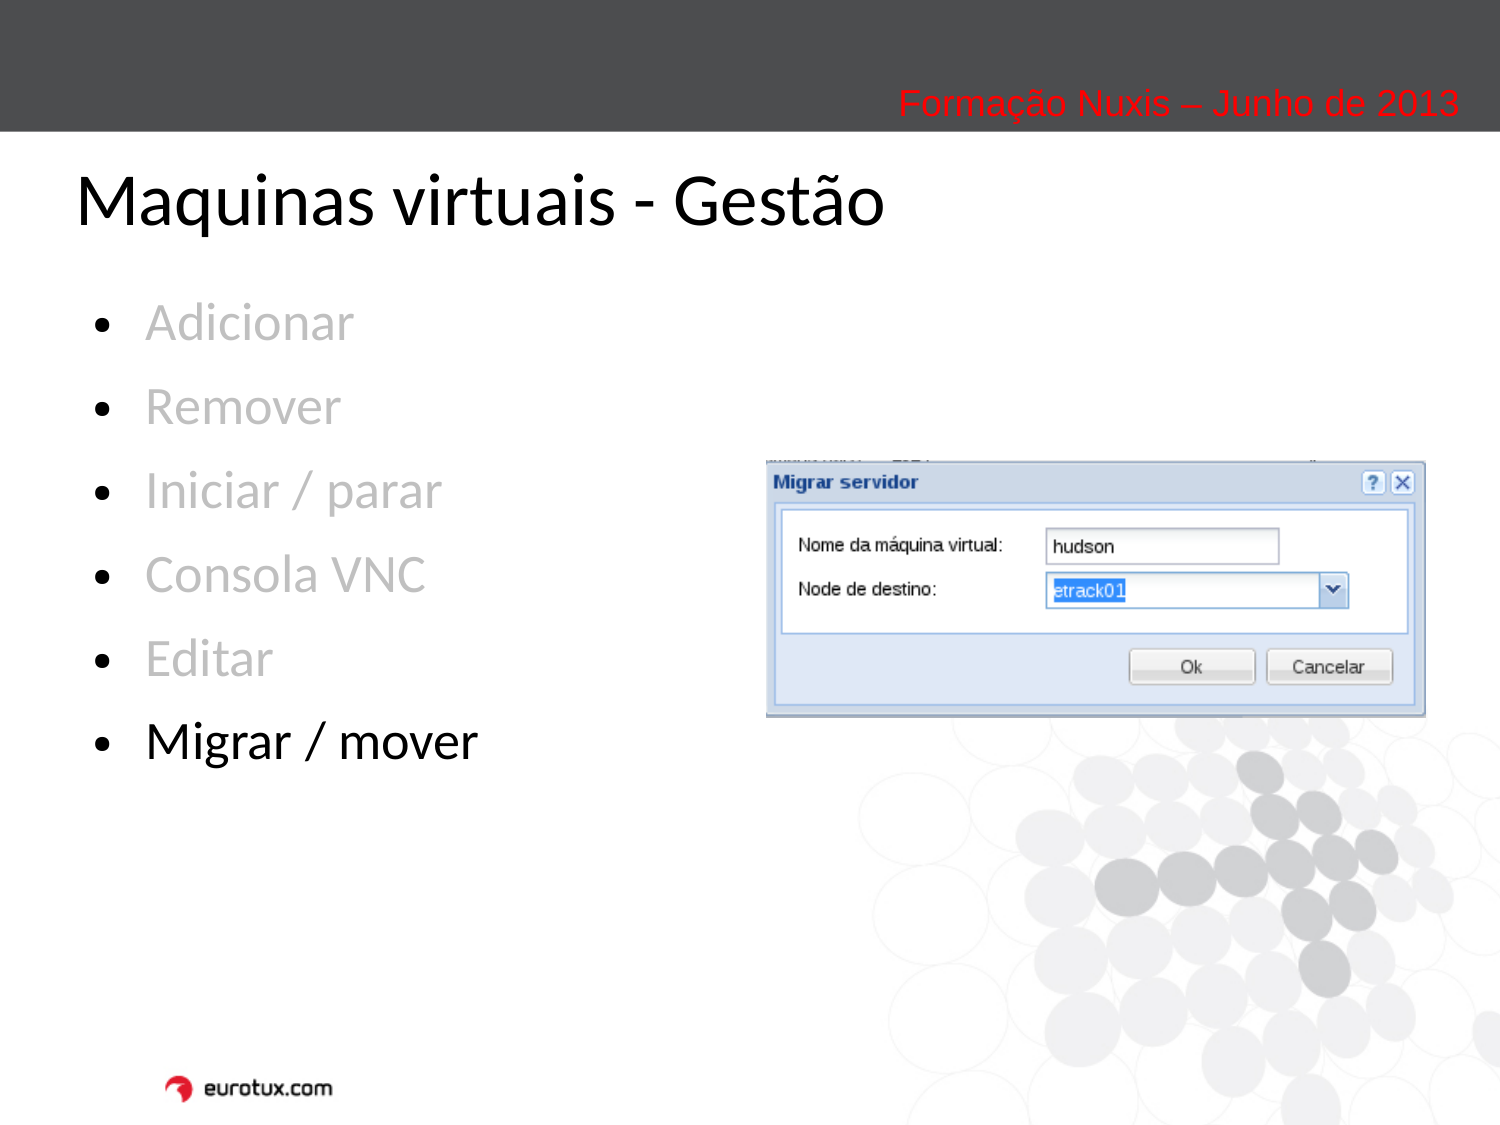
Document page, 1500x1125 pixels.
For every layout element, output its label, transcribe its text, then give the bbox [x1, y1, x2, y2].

picture [0, 0, 1500, 1125]
list Adicionar Remover Iniciar / parar Consola VNC Editar Migrar / mover [75, 299, 734, 953]
title Maquinas virtuais - Gestão [75, 112, 1425, 301]
